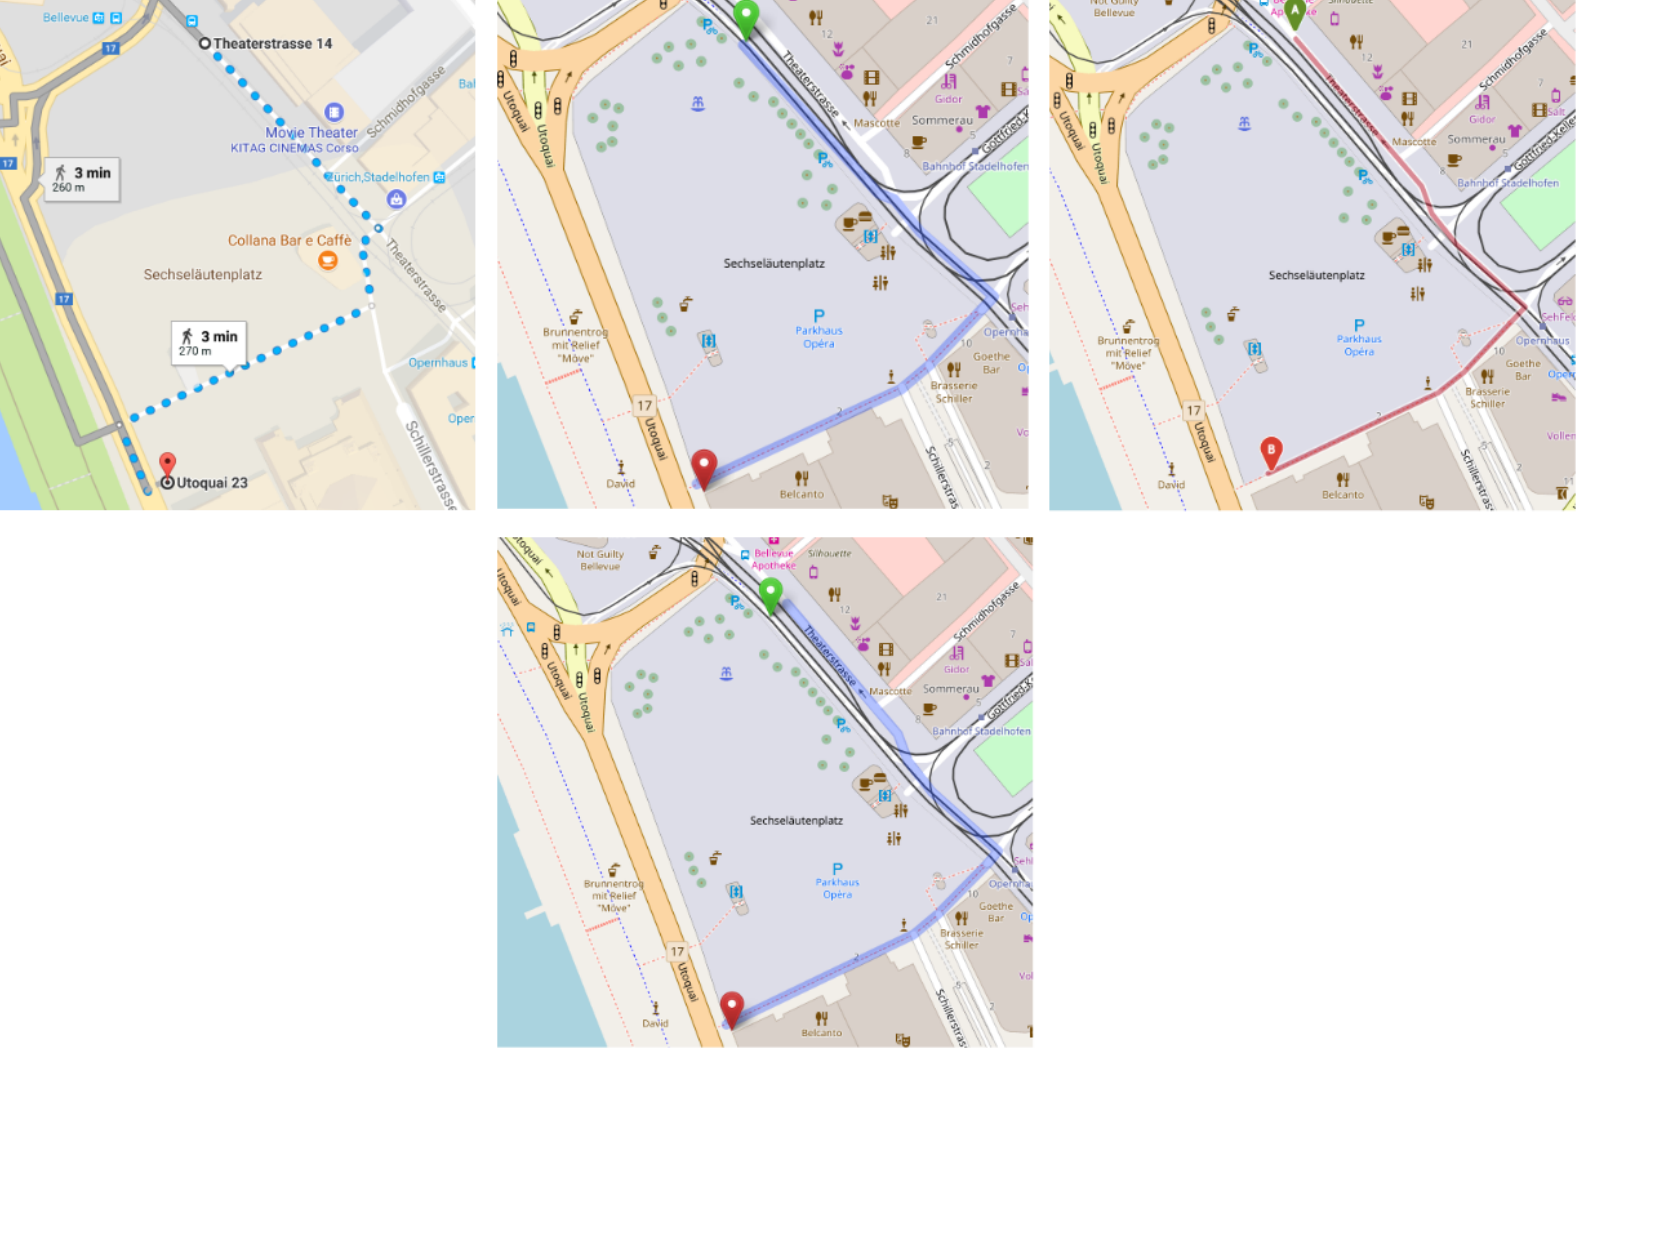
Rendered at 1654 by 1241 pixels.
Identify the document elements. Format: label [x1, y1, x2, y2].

picture [0, 0, 1590, 1057]
